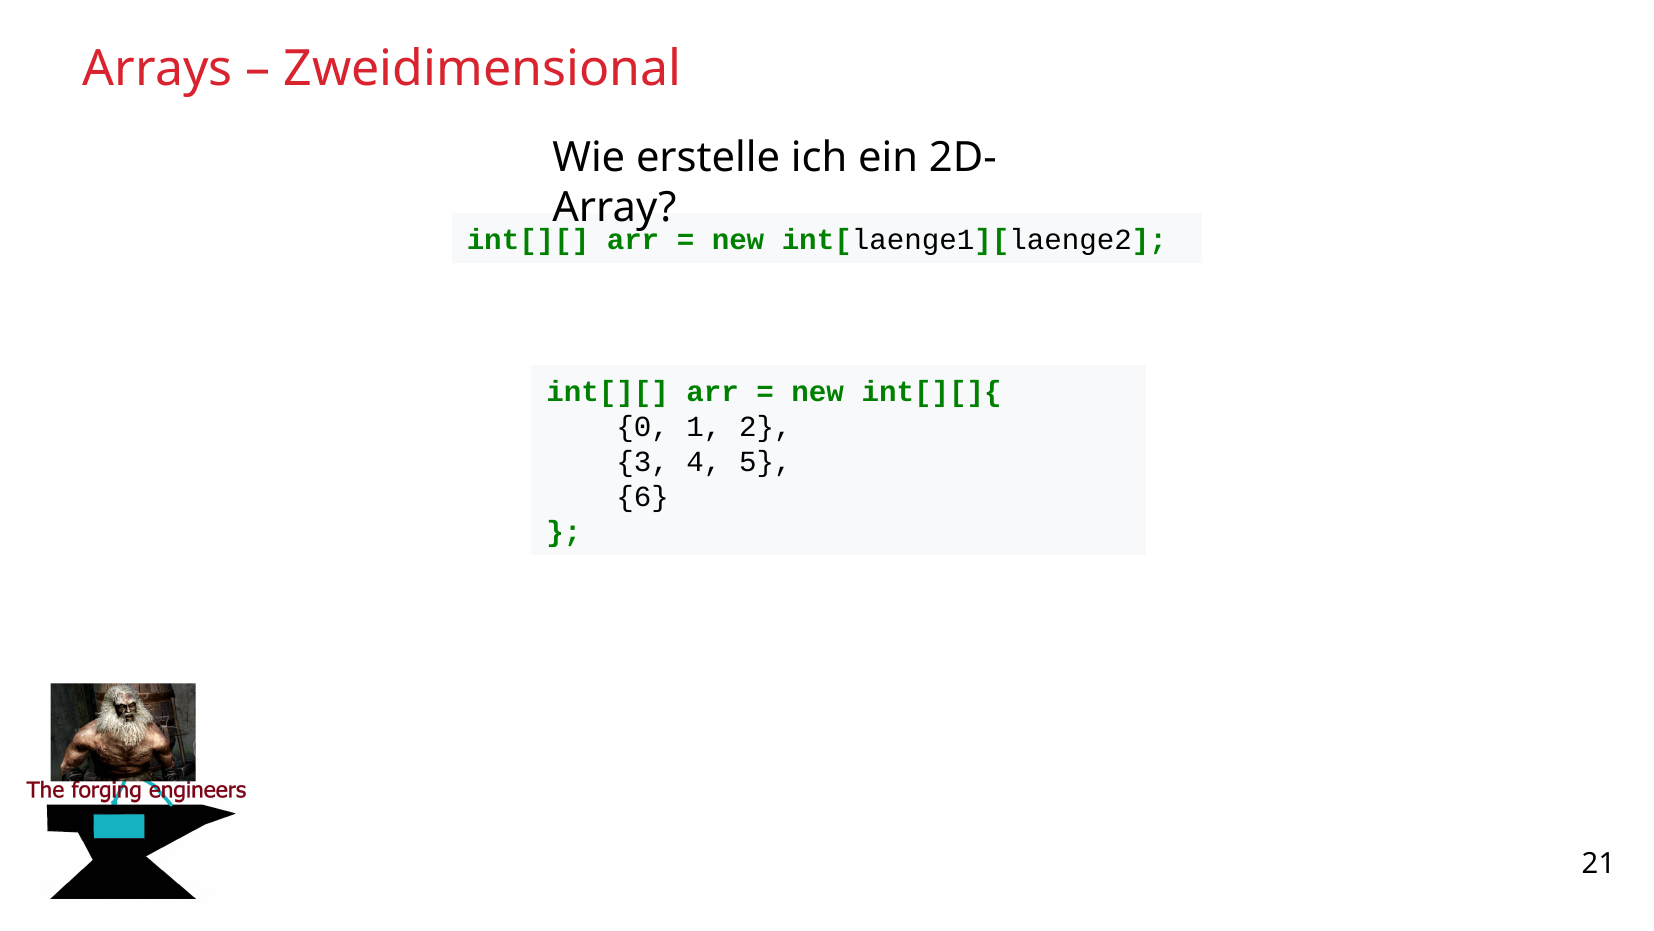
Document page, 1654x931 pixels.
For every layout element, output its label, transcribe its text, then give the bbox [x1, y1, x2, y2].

text_box int[][] arr = new int[][]{ {0, 1, 2}, {3, 4, 5}, {6} }; [531, 365, 1146, 555]
title Arrays – Zweidimensional [82, 37, 1571, 95]
text_box Wie erstelle ich ein 2D-Array? [552, 129, 1102, 178]
picture [17, 679, 254, 916]
text_box int[][] arr = new int[laenge1][laenge2]; [452, 213, 1202, 263]
